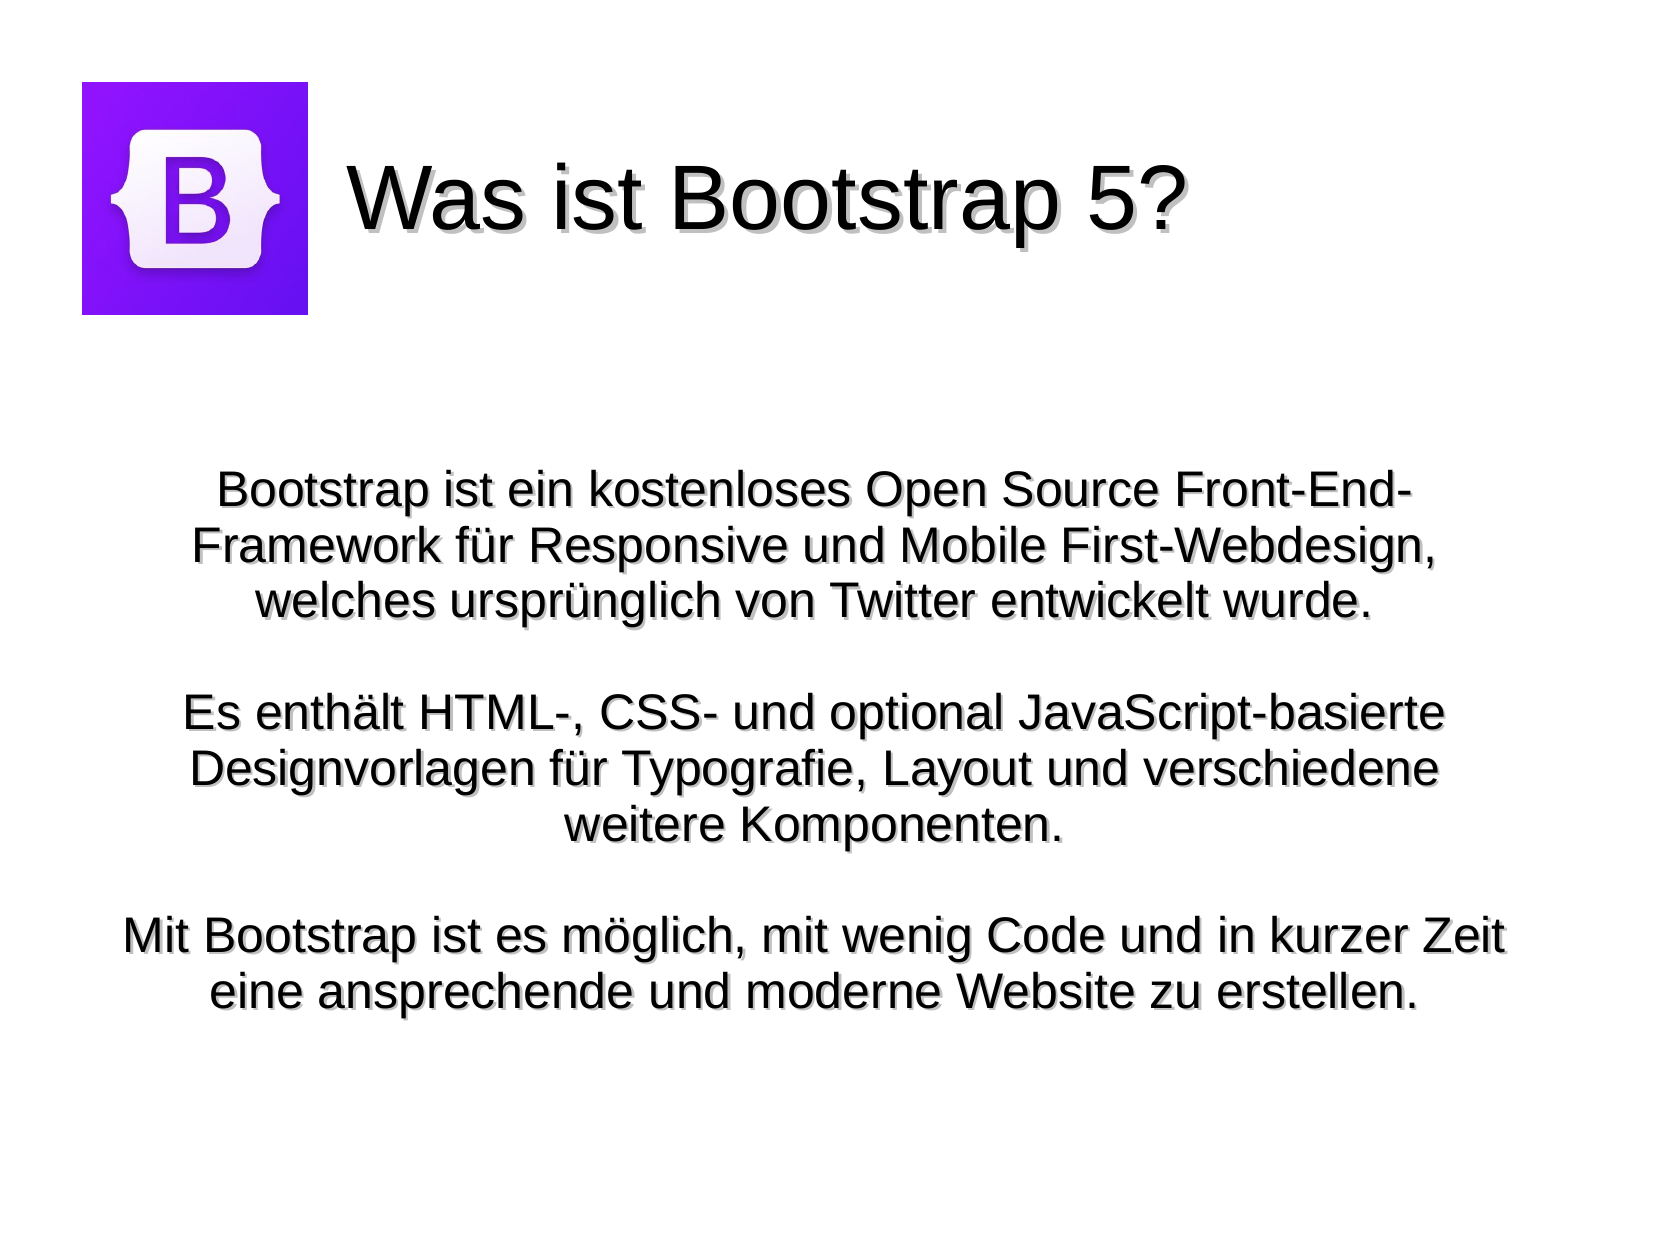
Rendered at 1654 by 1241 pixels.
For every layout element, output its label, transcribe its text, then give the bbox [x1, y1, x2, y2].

title Was ist Bootstrap 5? [330, 94, 1205, 302]
subtitle Bootstrap ist ein kostenloses Open Source Front-End-Framework für Responsive und Mobile First-Webdesign, welches ursprünglich von Twitter entwickelt wurde. Es enthält HTML-, CSS- und optional JavaScript-basierte Designvorlagen für Typografie, Layout und verschiedene weitere Komponenten. Mit Bootstrap ist es möglich, mit wenig Code und in kurzer Zeit eine ansprechende und moderne Website zu erstellen. [118, 330, 1512, 1150]
picture [82, 82, 308, 316]
